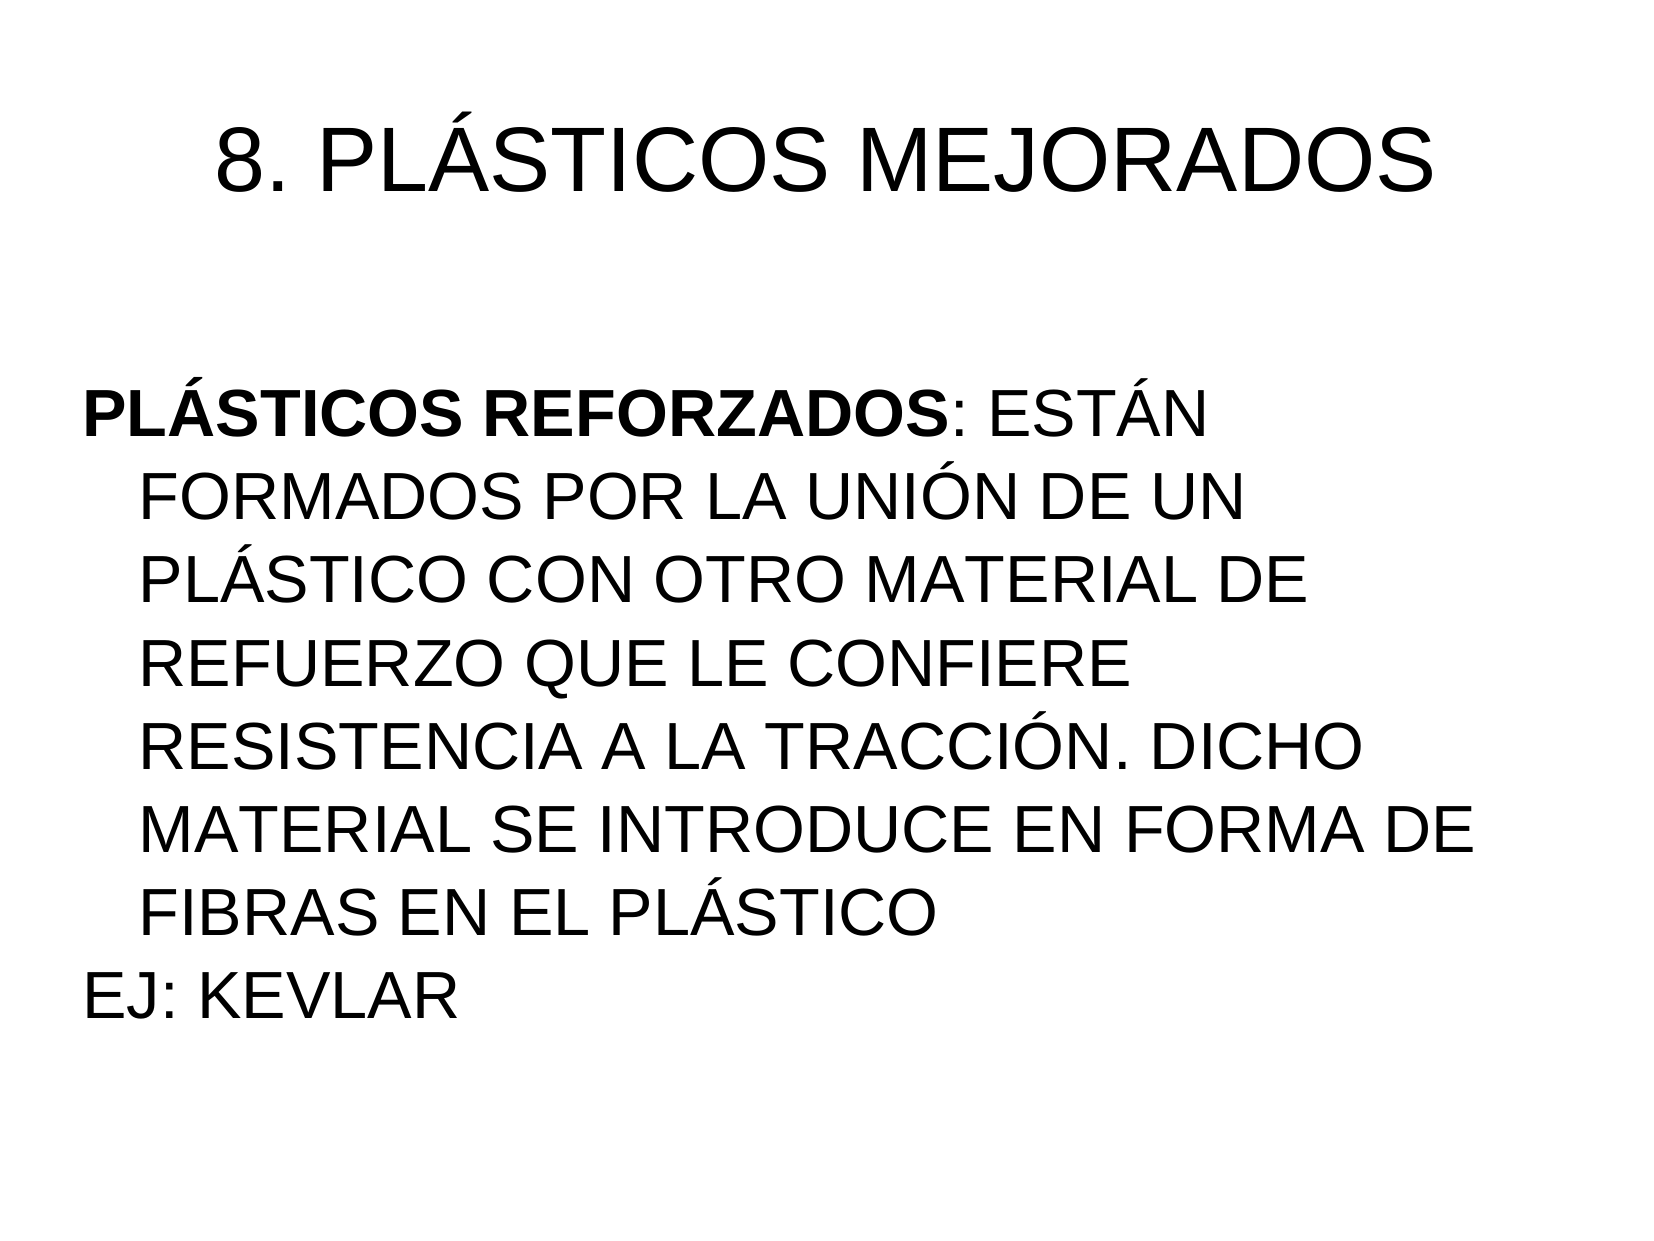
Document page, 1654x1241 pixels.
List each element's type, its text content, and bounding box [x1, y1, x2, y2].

title 8. PLÁSTICOS MEJORADOS [82, 38, 1571, 268]
subtitle PLÁSTICOS REFORZADOS: ESTÁN FORMADOS POR LA UNIÓN DE UN PLÁSTICO CON OTRO MATERIAL DE REFUERZO QUE LE CONFIERE RESISTENCIA A LA TRACCIÓN. DICHO MATERIAL SE INTRODUCE EN FORMA DE FIBRAS EN EL PLÁSTICO EJ: KEVLAR [82, 297, 1571, 1102]
